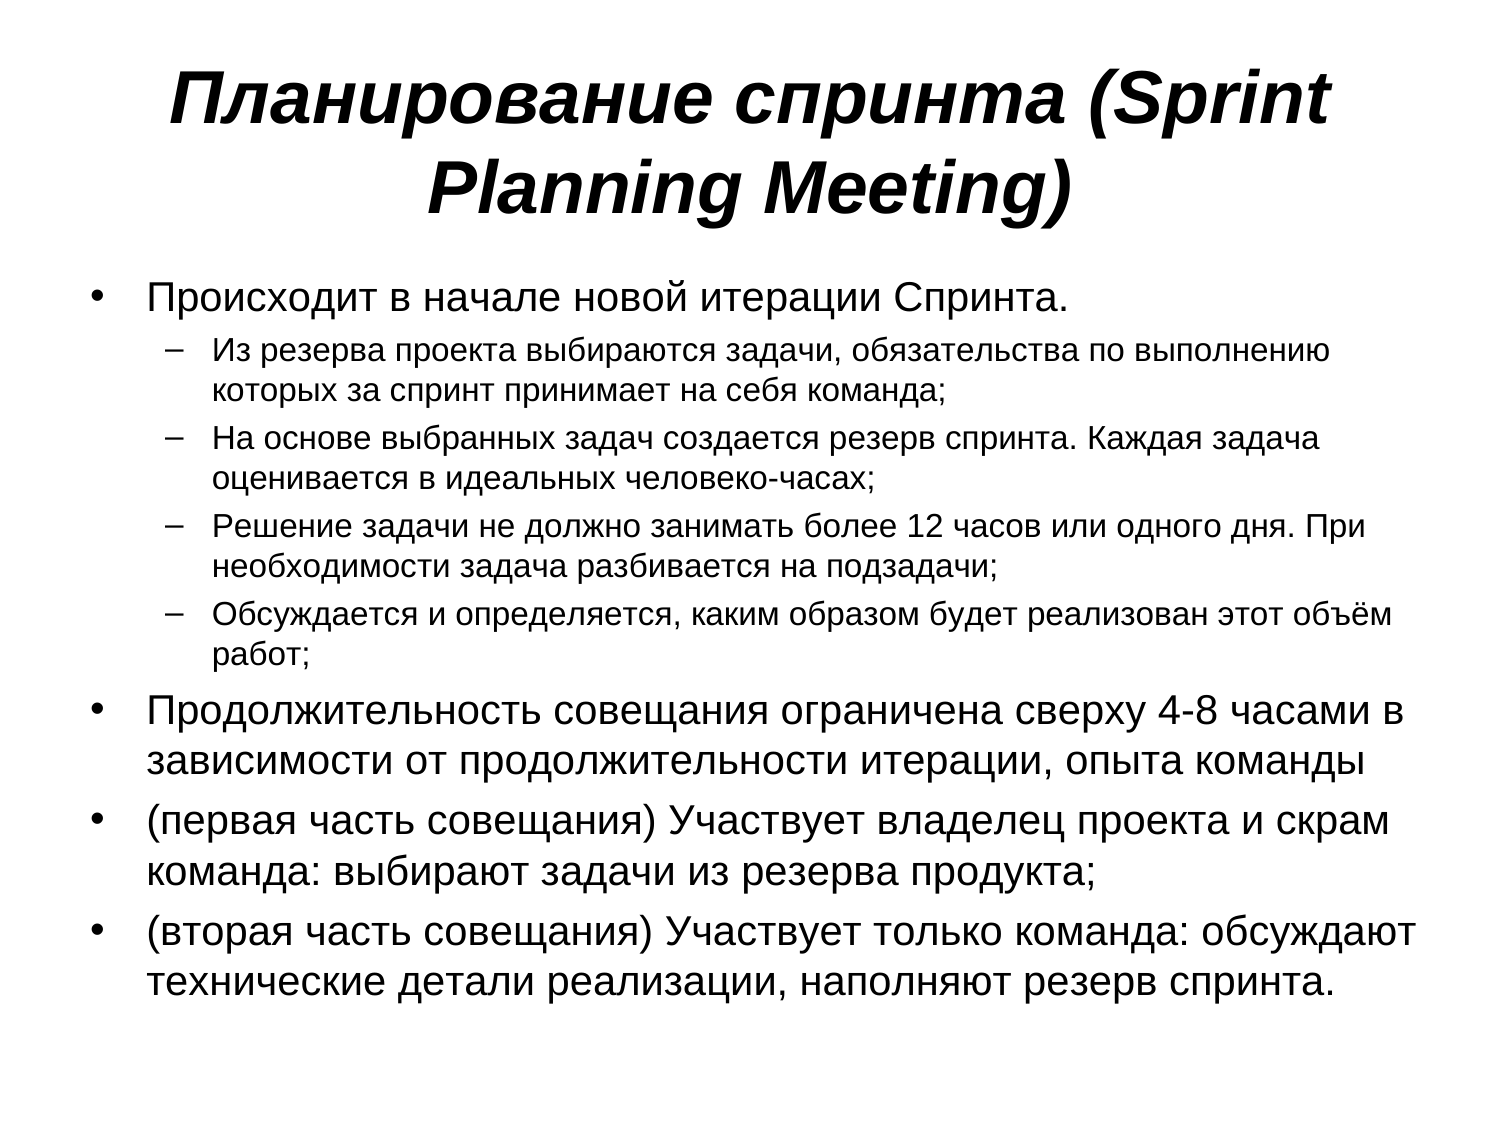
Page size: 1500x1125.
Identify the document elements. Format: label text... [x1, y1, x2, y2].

list Происходит в начале новой итерации Спринта. Из резерва проекта выбираются задачи, обязательства по выполнению которых за спринт принимает на себя команда; На основе выбранных задач создается резерв спринта. Каждая задача оценивается в идеальных человеко-часах; Решение задачи не должно занимать более 12 часов или одного дня. При необходимости задача разбивается на подзадачи; Обсуждается и определяется, каким образом будет реализован этот объём работ; Продолжительность совещания ограничена сверху 4-8 часами в зависимости от продолжительности итерации, опыта команды (первая часть совещания) Участвует владелец проекта и скрам команда: выбирают задачи из резерва продукта; (вторая часть совещания) Участвует только команда: обсуждают технические детали реализации, наполняют резерв спринта. [75, 262, 1438, 1088]
title Планирование спринта (Sprint Planning Meeting) [75, 45, 1426, 233]
